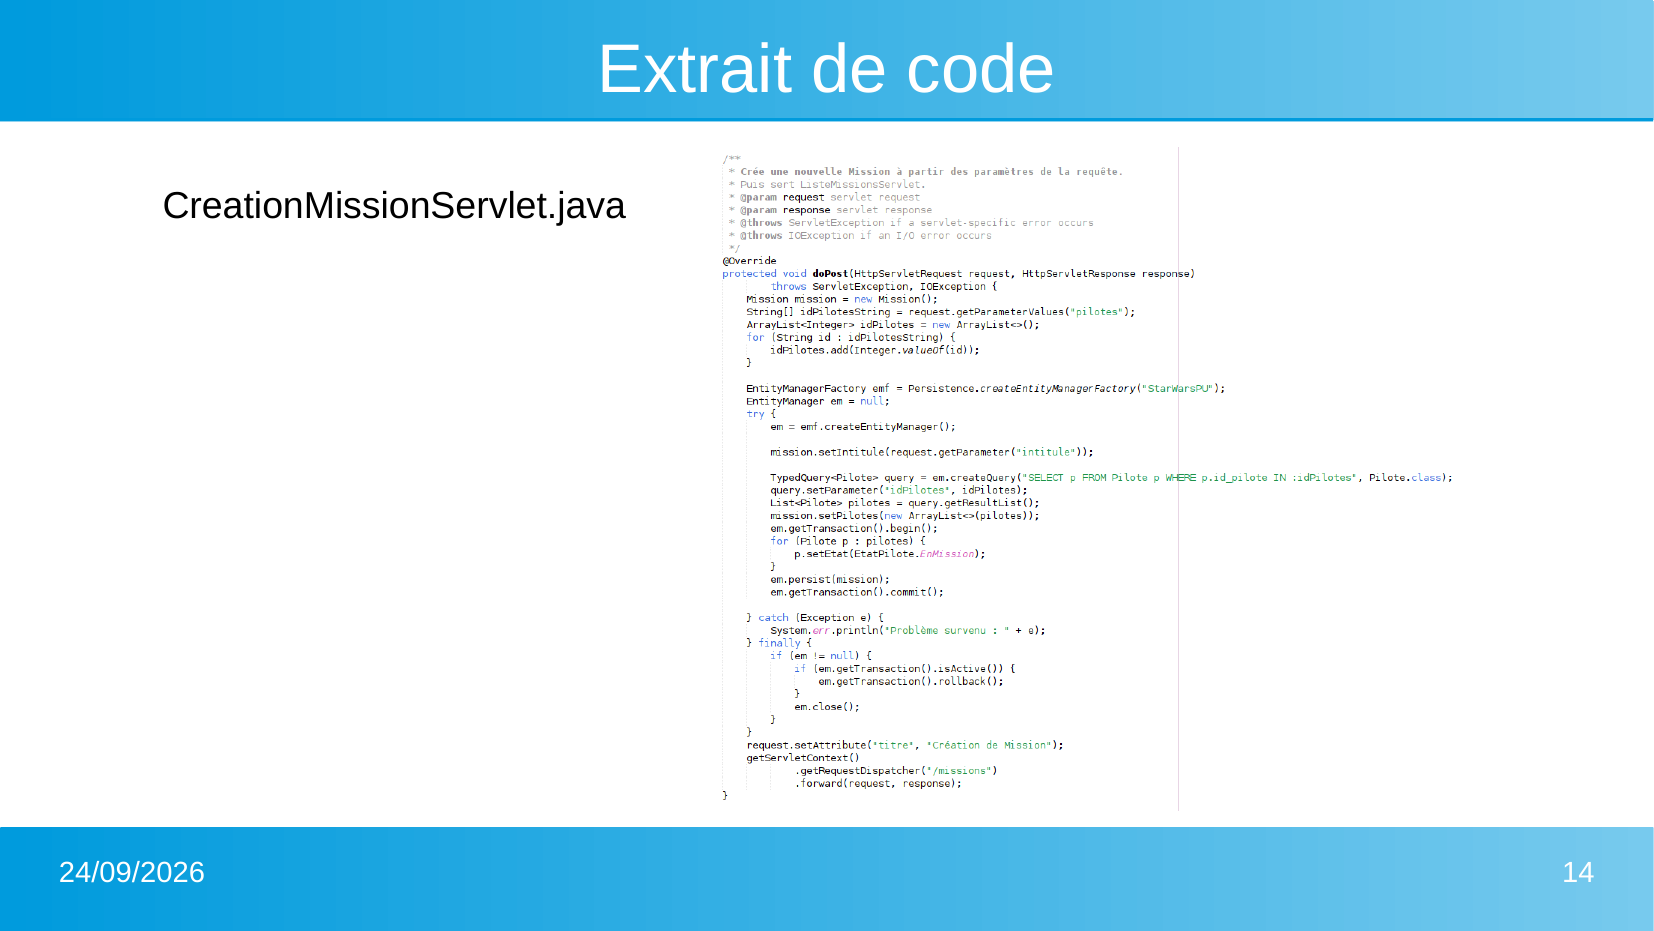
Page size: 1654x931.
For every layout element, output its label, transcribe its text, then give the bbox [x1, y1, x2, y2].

title Extrait de code [59, 29, 1595, 108]
text_box CreationMissionServlet.java [147, 177, 827, 235]
picture [708, 147, 1506, 811]
